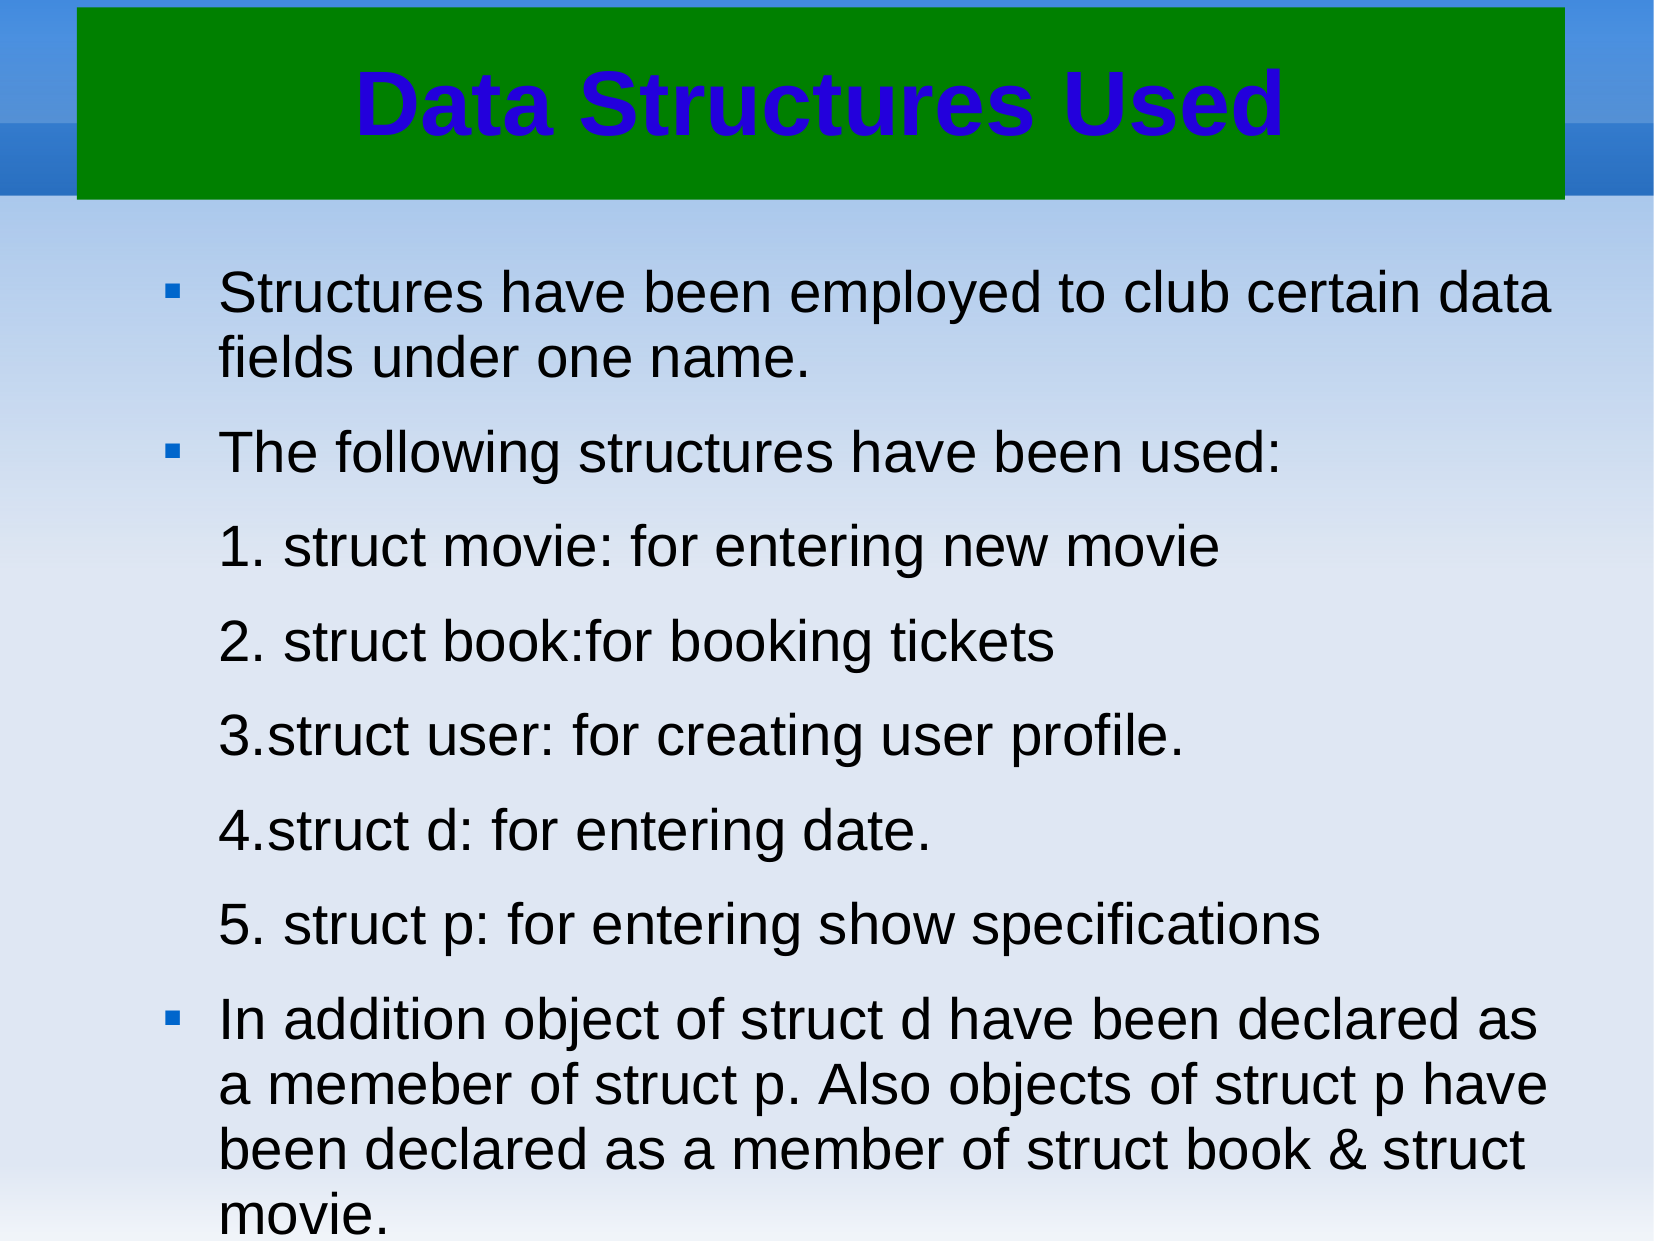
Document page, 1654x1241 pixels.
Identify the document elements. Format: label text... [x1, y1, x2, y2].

picture [0, 0, 1654, 1241]
list Structures have been employed to club certain data fields under one name. The following structures have been used: 1. struct movie: for entering new movie 2. struct book:for booking tickets 3.struct user: for creating user profile. 4.struct d: for entering date. 5. struct p: for entering show specifications In addition object of struct d have been declared as a memeber of struct p. Also objects of struct p have been declared as a member of struct book & struct movie. [147, 259, 1571, 1241]
title Data Structures Used [76, 7, 1565, 200]
